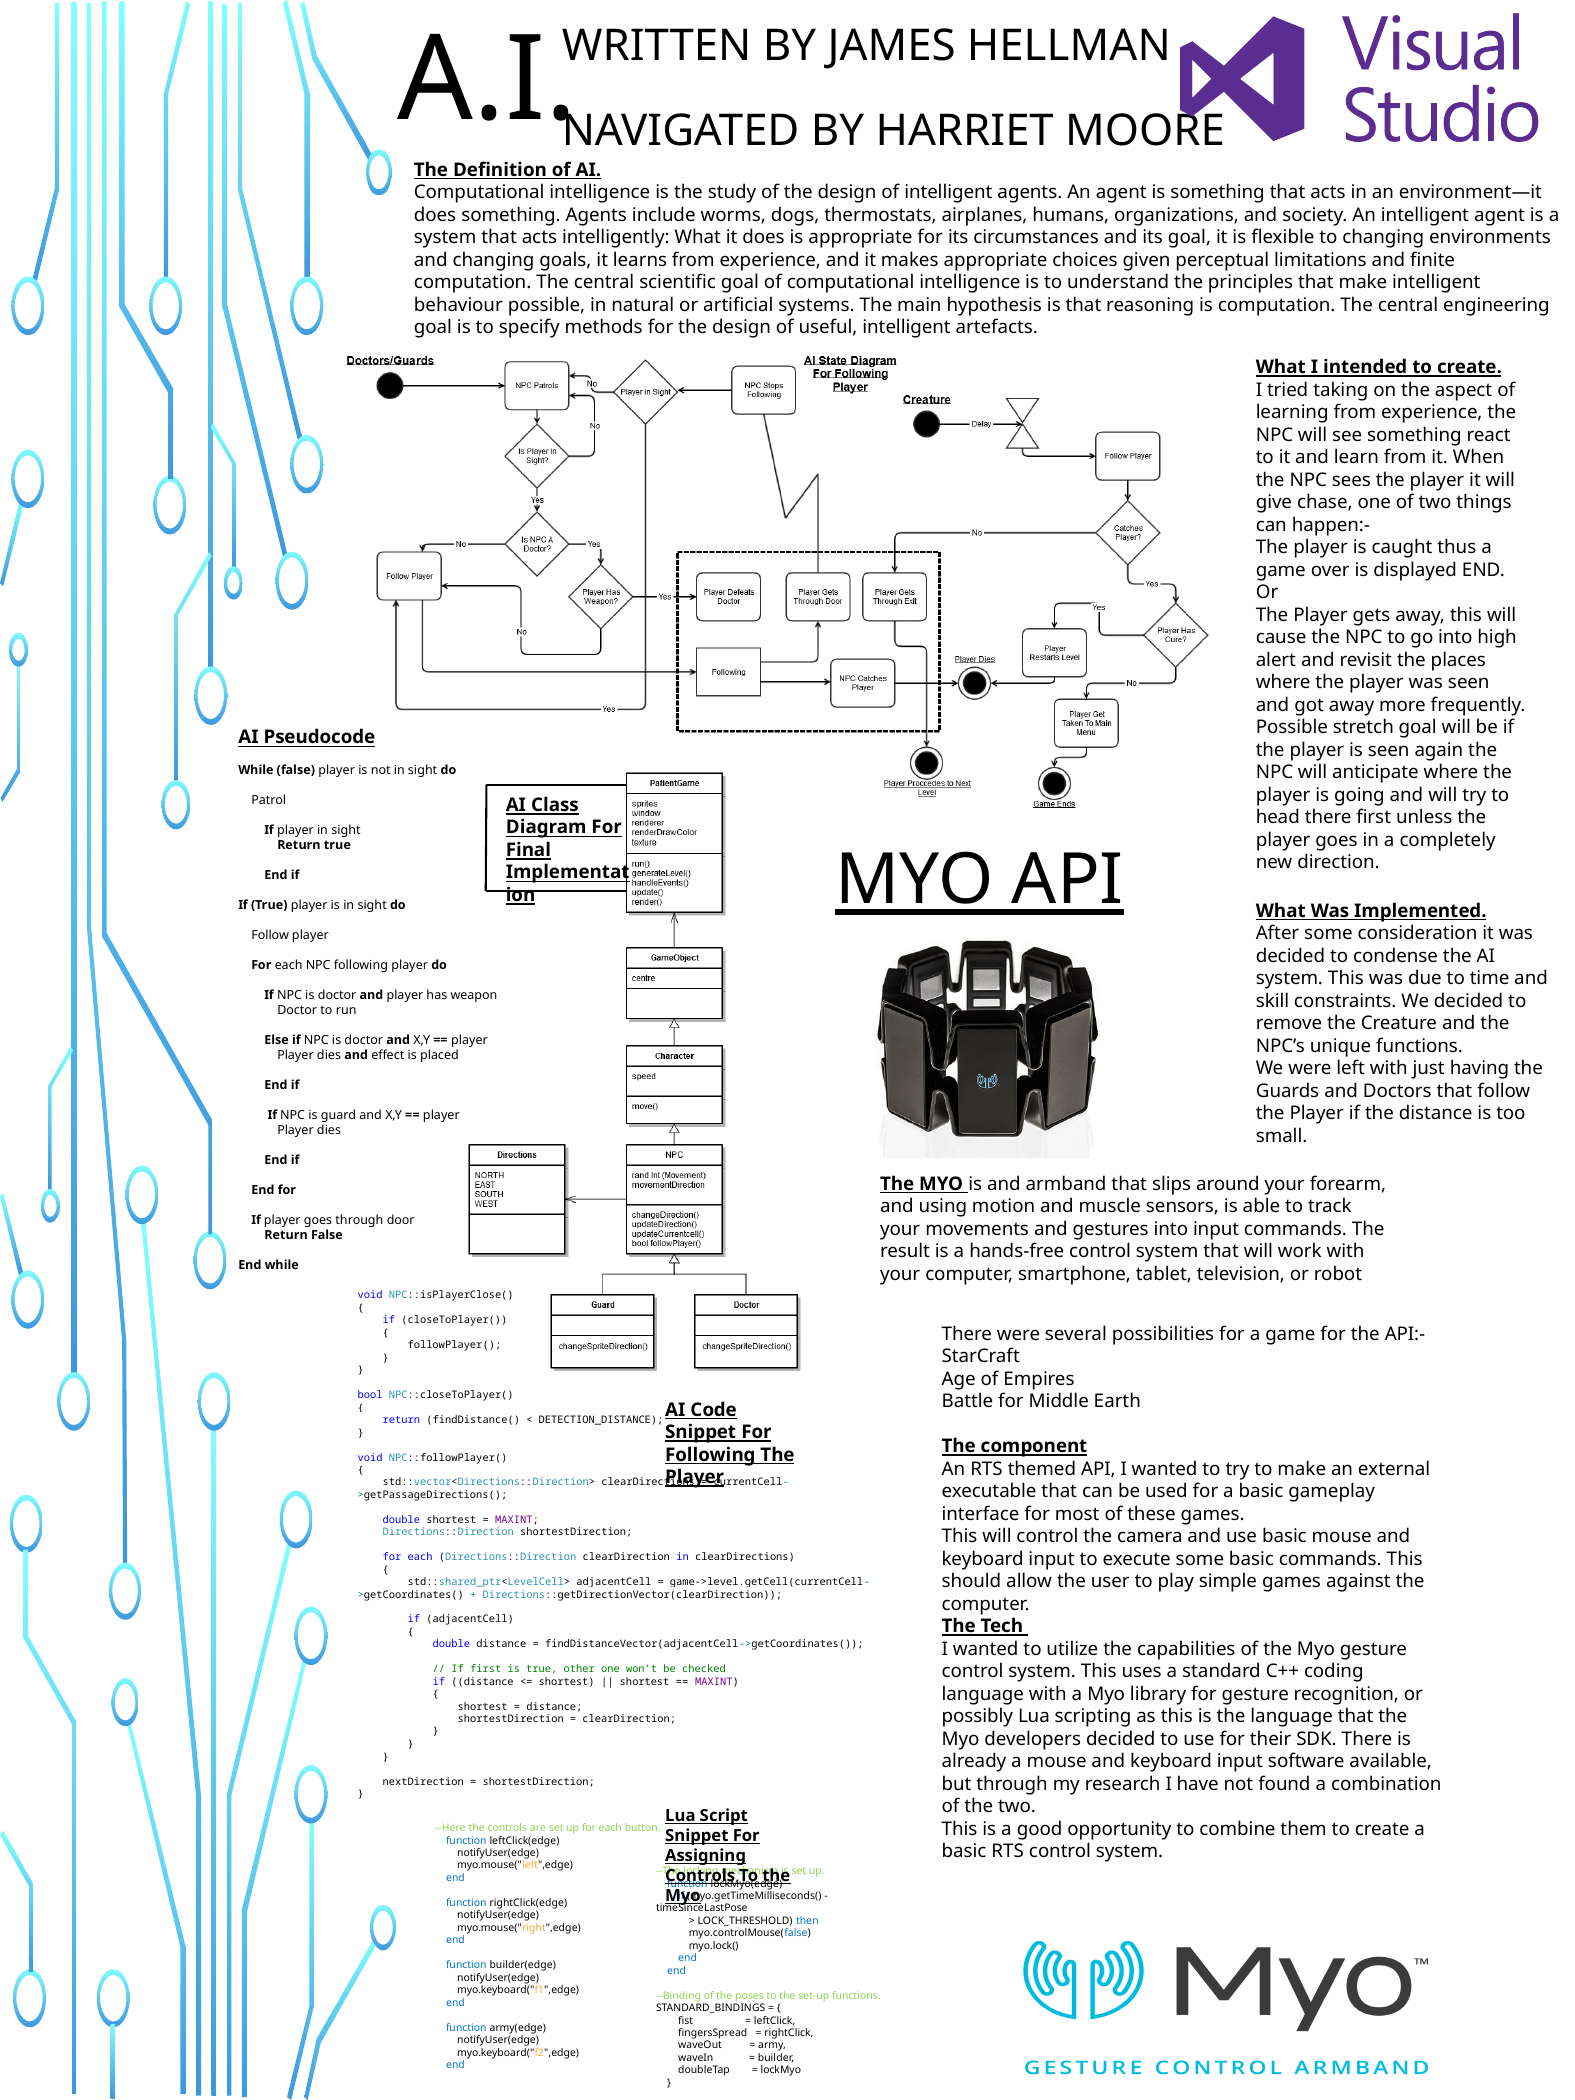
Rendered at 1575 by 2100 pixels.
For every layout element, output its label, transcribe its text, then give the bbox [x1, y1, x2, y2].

text_box AI Class Diagram For Final Implementation [490, 785, 651, 892]
picture [1126, 0, 1575, 194]
text_box AI Pseudocode While (false) player is not in sight do Patrol If player in sight Return true End if If (True) player is in sight do Follow player For each NPC following player do If NPC is doctor and player has weapon Doctor to run Else if NPC is doctor and X,Y == player Player dies and effect is placed End if If NPC is guard and X,Y == player Player dies End if End for If player goes through door Return False End while [223, 717, 696, 1286]
text_box AI Code Snippet For Following The Player [650, 1389, 810, 1474]
text_box --The locking mechanism is set up. function lockMyo(edge) if (myo.getTimeMilliseconds() - timeSinceLastPose > LOCK_THRESHOLD) then myo.controlMouse(false) myo.lock() end end --Binding of the poses to the set-up functions. STANDARD_BINDINGS = { fist = leftClick, fingersSpread = rightClick, waveOut = army, waveIn = builder, doubleTap = lockMyo } [641, 1856, 918, 2087]
text_box --Here the controls are set up for each button. function leftClick(edge) notifyUser(edge) myo.mouse("left",edge) end function rightClick(edge) notifyUser(edge) myo.mouse("right",edge) end function builder(edge) notifyUser(edge) myo.keyboard("f1",edge) end function army(edge) notifyUser(edge) myo.keyboard("f2",edge) end [420, 1813, 650, 2082]
text_box The MYO is and armband that slips around your forearm, and using motion and muscle sensors, is able to track your movements and gestures into input commands. The result is a hands-free control system that will work with your computer, smartphone, tablet, television, or robot [865, 1164, 1402, 1291]
text_box void NPC::isPlayerClose() { if (closeToPlayer()) { followPlayer(); } } bool NPC::closeToPlayer() { return (findDistance() < DETECTION_DISTANCE); } void NPC::followPlayer() { std::vector<Directions::Direction> clearDirections = currentCell->getPassageDirections(); double shortest = MAXINT; Directions::Direction shortestDirection; for each (Directions::Direction clearDirection in clearDirections) { std::shared_ptr<LevelCell> adjacentCell = game->level.getCell(currentCell->getCoordinates() + Directions::getDirectionVector(clearDirection)); if (adjacentCell) { double distance = findDistanceVector(adjacentCell->getCoordinates()); // If first is true, other one won't be checked if ((distance <= shortest) || shortest == MAXINT) { shortest = distance; shortestDirection = clearDirection; } } } nextDirection = shortestDirection; } [343, 1281, 917, 1807]
text_box The Definition of AI. Computational intelligence is the study of the design of intelligent agents. An agent is something that acts in an environment—it does something. Agents include worms, dogs, thermostats, airplanes, humans, organizations, and society. An intelligent agent is a system that acts intelligently: What it does is appropriate for its circumstances and its goal, it is ﬂexible to changing environments and changing goals, it learns from experience, and it makes appropriate choices given perceptual limitations and ﬁnite computation. The central scientiﬁc goal of computational intelligence is to understand the principles that make intelligent behaviour possible, in natural or artiﬁcial systems. The main hypothesis is that reasoning is computation. The central engineering goal is to specify methods for the design of useful, intelligent artefacts. [398, 150, 1575, 393]
text_box Lua Script Snippet For Assigning Controls To the Myo [650, 1797, 828, 1874]
picture [926, 1873, 1525, 2100]
text_box What I intended to create. I tried taking on the aspect of learning from experience, the NPC will see something react to it and learn from it. When the NPC sees the player it will give chase, one of two things can happen:- The player is caught thus a game over is displayed END. Or The Player gets away, this will cause the NPC to go into high alert and revisit the places where the player was seen and got away more frequently. Possible stretch goal will be if the player is seen again the NPC will anticipate where the player is going and will try to head there first unless the player goes in a completely new direction. [1240, 347, 1541, 891]
subtitle Written By James Hellman Navigated By Harriet Moore [546, 0, 1126, 150]
text_box What Was Implemented. After some consideration it was decided to condense the AI system. This was due to time and skill constraints. We decided to remove the Creature and the NPC’s unique functions. We were left with just having the Guards and Doctors that follow the Player if the distance is too small. [1240, 891, 1571, 1157]
text_box Myo api [820, 820, 1177, 924]
text_box There were several possibilities for a game for the API:- StarCraft Age of Empires Battle for Middle Earth The component An RTS themed API, I wanted to try to make an external executable that can be used for a basic gameplay interface for most of these games. This will control the camera and use basic mouse and keyboard input to execute some basic commands. This should allow the user to play simple games against the computer. The Tech I wanted to utilize the capabilities of the Myo gesture control system. This uses a standard C++ coding language with a Myo library for gesture recognition, or possibly Lua scripting as this is the language that the Myo developers decided to use for their SDK. There is already a mouse and keyboard input software available, but through my research I have not found a combination of the two. This is a good opportunity to combine them to create a basic RTS control system. [927, 1314, 1456, 1869]
picture [345, 347, 1224, 1281]
title A.I. [382, 2, 546, 153]
